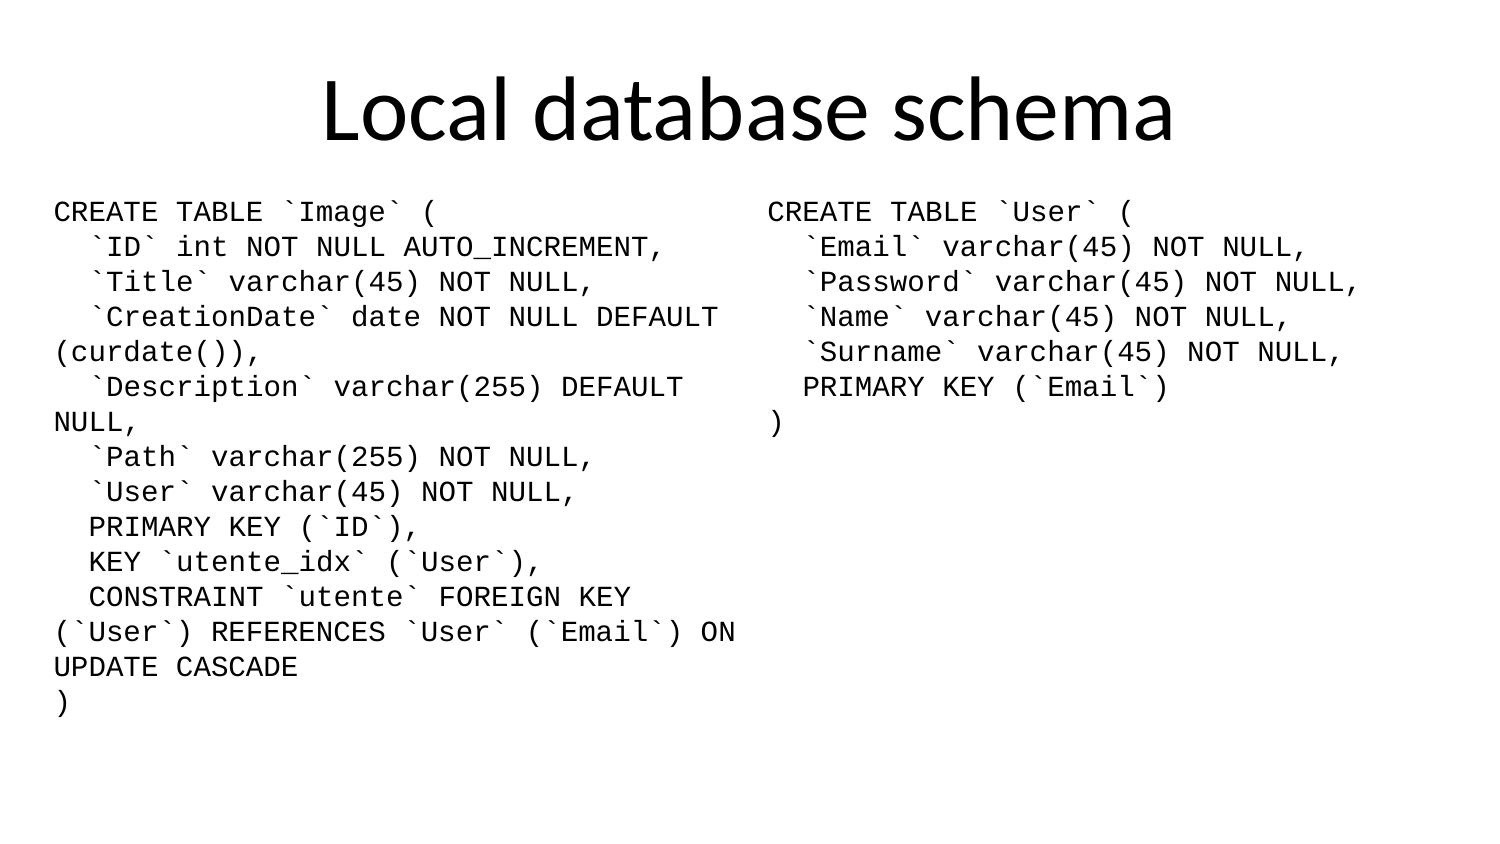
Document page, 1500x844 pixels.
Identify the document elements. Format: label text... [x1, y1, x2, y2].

list CREATE TABLE `Image` ( `ID` int NOT NULL AUTO_INCREMENT, `Title` varchar(45) NOT NULL, `CreationDate` date NOT NULL DEFAULT (curdate()), `Description` varchar(255) DEFAULT NULL, `Path` varchar(255) NOT NULL, `User` varchar(45) NOT NULL, PRIMARY KEY (`ID`), KEY `utente_idx` (`User`), CONSTRAINT `utente` FOREIGN KEY (`User`) REFERENCES `User` (`Email`) ON UPDATE CASCADE ) [35, 183, 757, 808]
title Local database schema [75, 33, 1425, 175]
list CREATE TABLE `User` ( `Email` varchar(45) NOT NULL, `Password` varchar(45) NOT NULL, `Name` varchar(45) NOT NULL, `Surname` varchar(45) NOT NULL, PRIMARY KEY (`Email`) ) [757, 183, 1471, 808]
